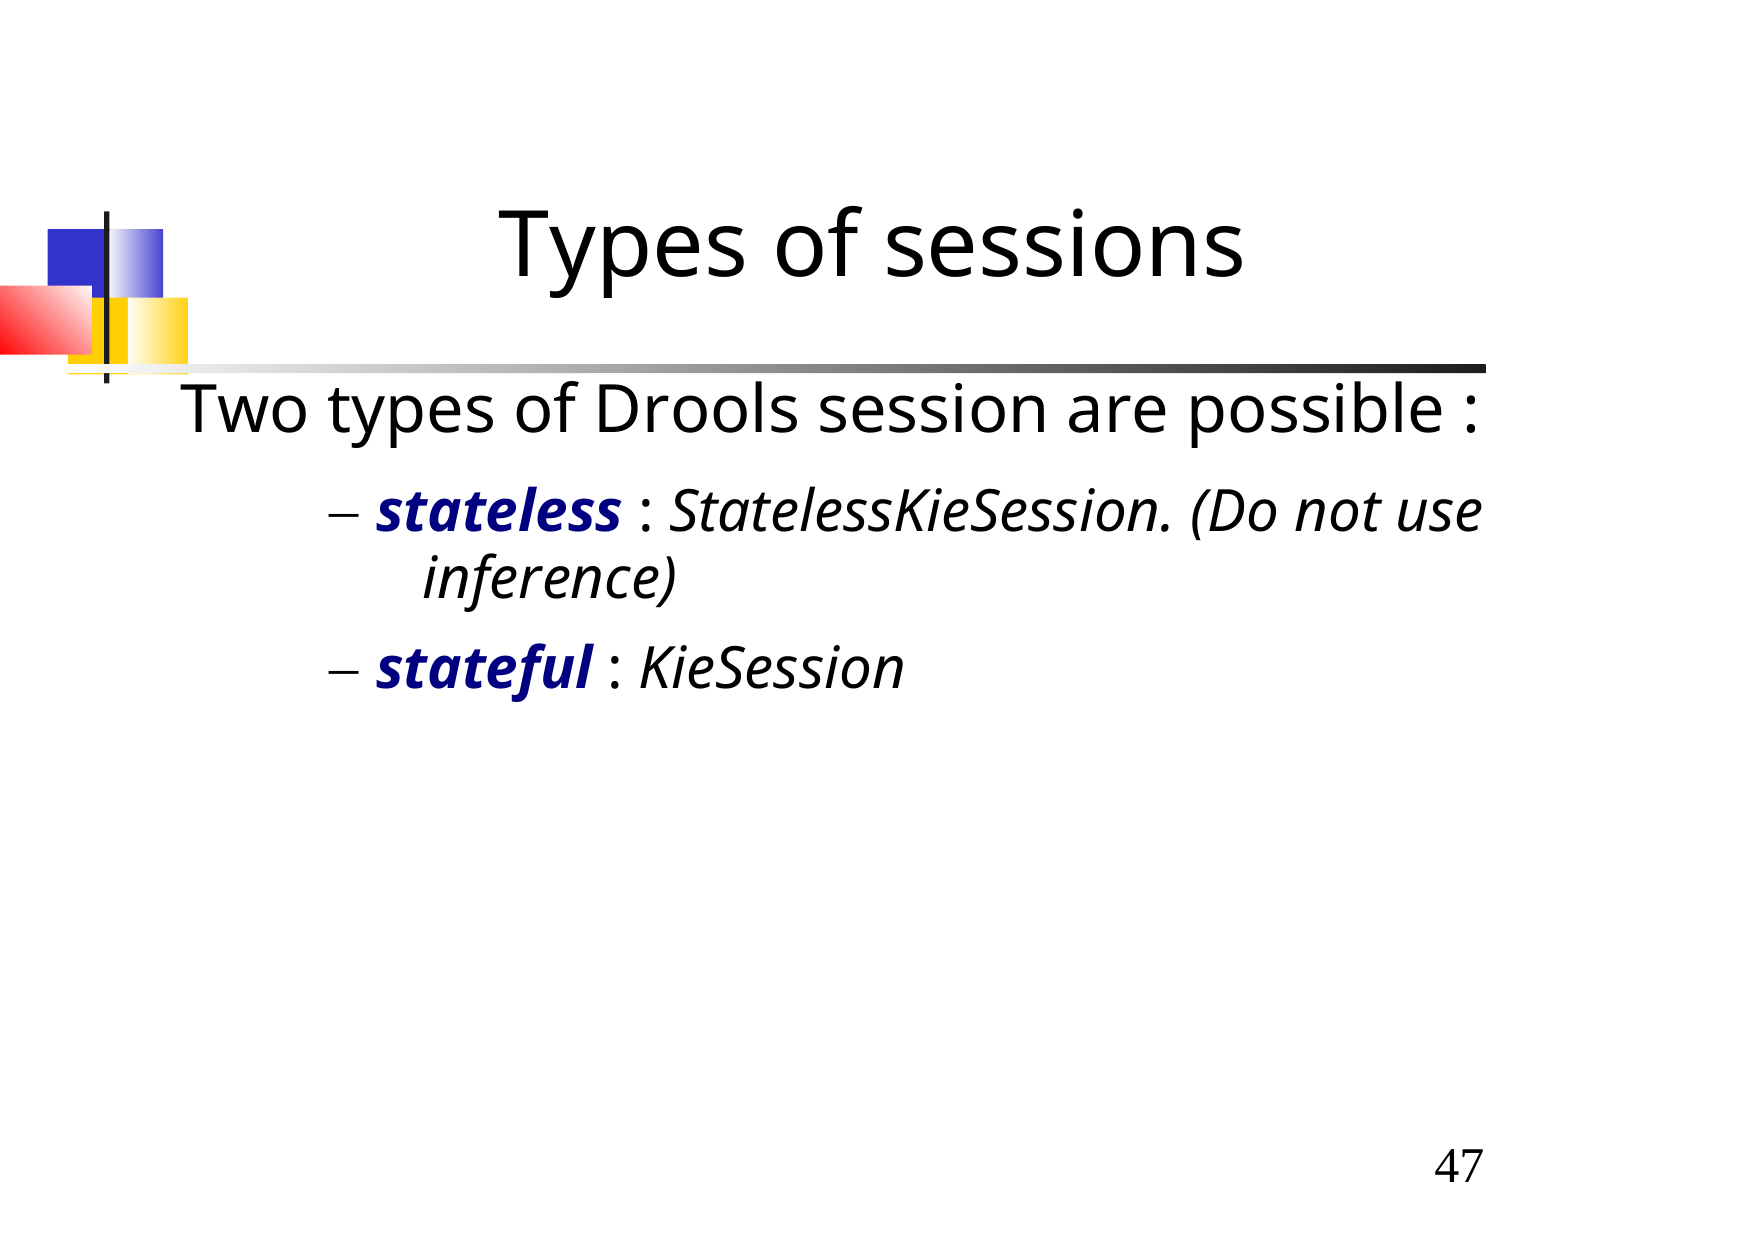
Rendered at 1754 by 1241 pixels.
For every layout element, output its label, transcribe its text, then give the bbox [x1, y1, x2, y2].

list Two types of Drools session are possible : stateless : StatelessKieSession. (Do not use inference) stateful : KieSession [179, 371, 1567, 1091]
title Types of sessions [179, 139, 1567, 351]
